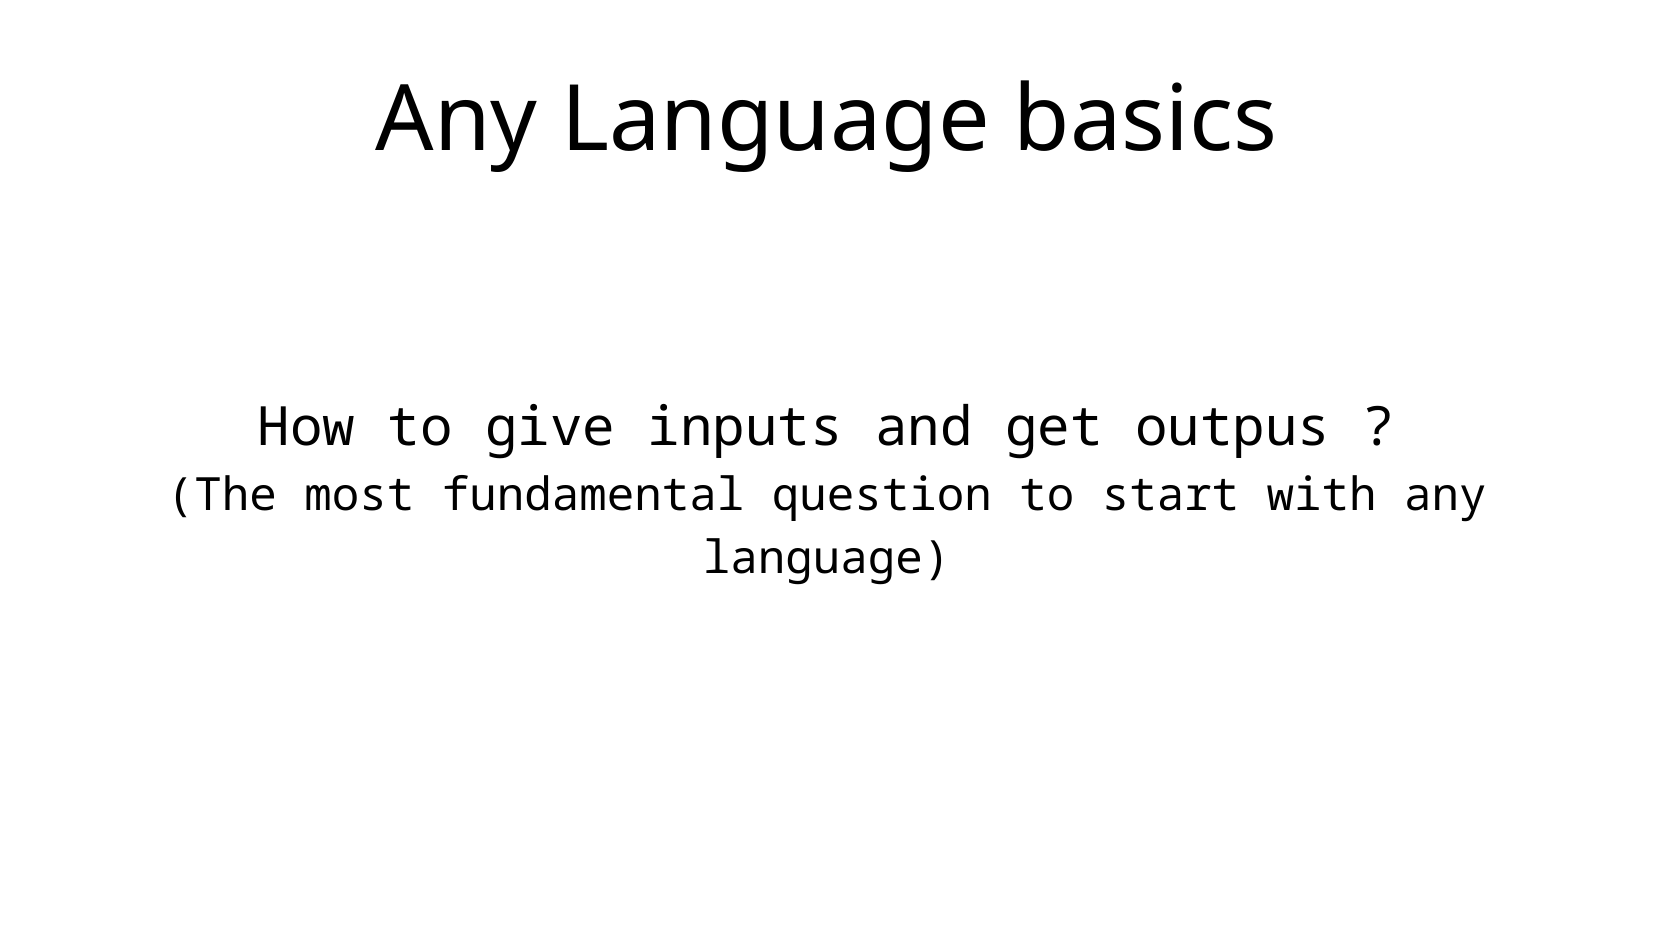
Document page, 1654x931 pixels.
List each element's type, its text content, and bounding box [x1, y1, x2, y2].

title Any Language basics [82, 37, 1571, 193]
subtitle How to give inputs and get outpus ? (The most fundamental question to start with any language) [82, 217, 1571, 758]
